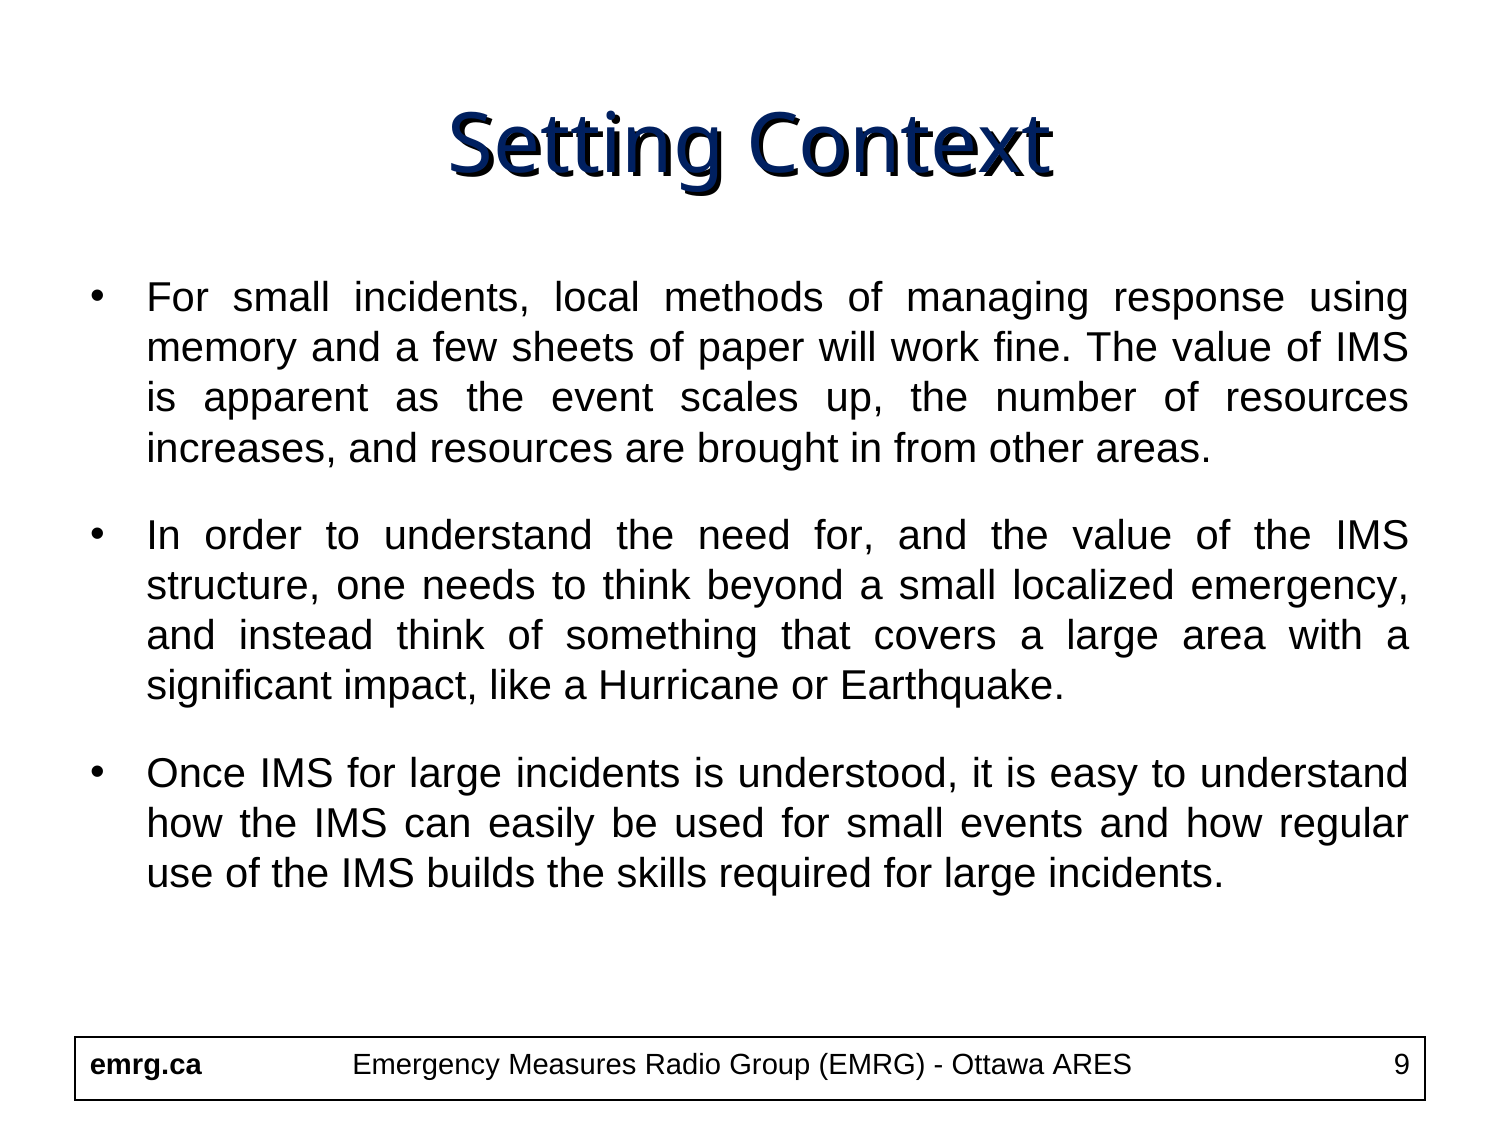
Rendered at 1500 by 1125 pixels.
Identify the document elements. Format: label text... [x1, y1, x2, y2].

text_box <number> [1246, 1037, 1426, 1103]
text_box Emergency Measures Radio Group (EMRG) - Ottawa ARES [247, 1037, 1238, 1103]
list For small incidents, local methods of managing response using memory and a few sheets of paper will work fine. The value of IMS is apparent as the event scales up, the number of resources increases, and resources are brought in from other areas. In order to understand the need for, and the value of the IMS structure, one needs to think beyond a small localized emergency, and instead think of something that covers a large area with a significant impact, like a Hurricane or Earthquake. Once IMS for large incidents is understood, it is easy to understand how the IMS can easily be used for small events and how regular use of the IMS builds the skills required for large incidents. [75, 262, 1426, 1005]
title Setting Context [75, 45, 1426, 233]
